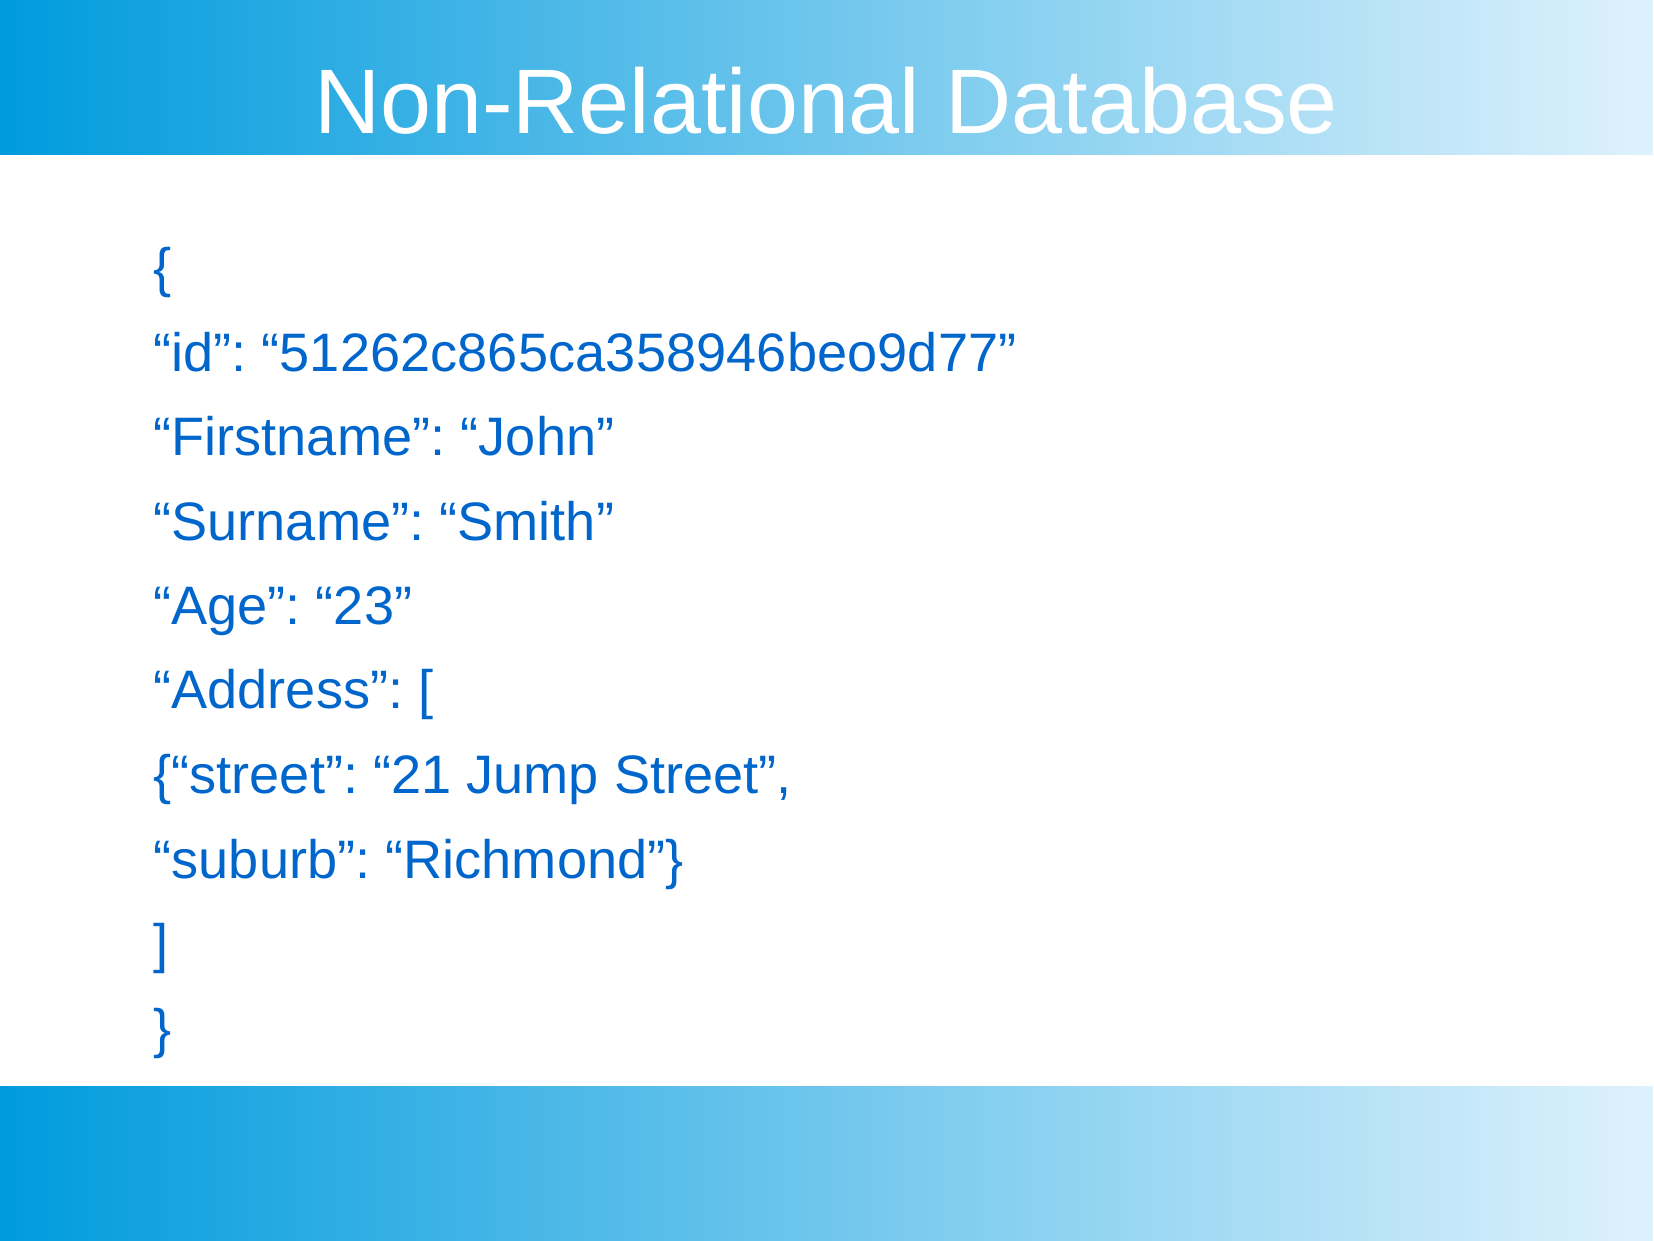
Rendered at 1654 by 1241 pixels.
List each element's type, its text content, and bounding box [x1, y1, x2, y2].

title Non-Relational Database [82, 49, 1571, 155]
list { “id”: “51262c865ca358946beo9d77” “Firstname”: “John” “Surname”: “Smith” “Age”: “23” “Address”: [ {“street”: “21 Jump Street”, “suburb”: “Richmond”} ] } [82, 237, 1571, 957]
